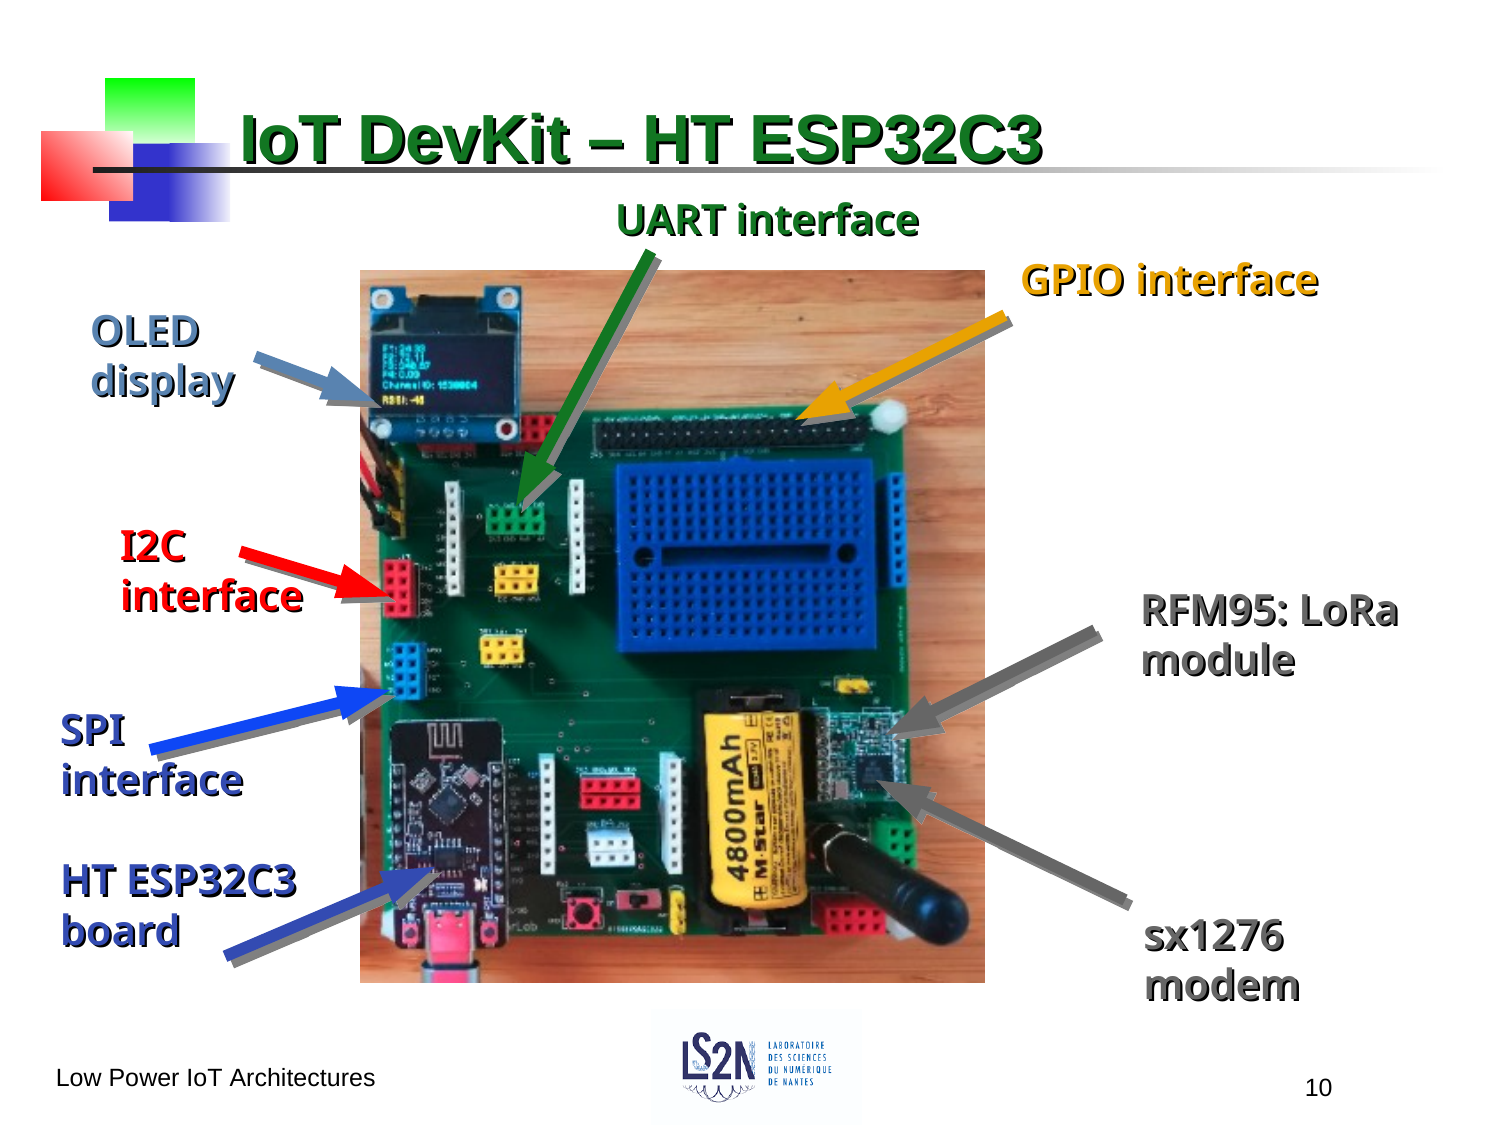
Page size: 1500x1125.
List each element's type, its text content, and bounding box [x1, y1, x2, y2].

picture [651, 1009, 862, 1125]
text_box SPI interface [45, 695, 331, 811]
text_box GPIO interface [1005, 245, 1351, 315]
title IoT DevKit – HT ESP32C3 [146, 86, 1066, 183]
text_box RFM95: LoRa module [1125, 575, 1471, 691]
picture [360, 270, 985, 983]
text_box UART interface [600, 185, 946, 255]
text_box HT ESP32C3 board [45, 845, 331, 970]
text_box sx1276 modem [1128, 900, 1426, 1015]
text_box OLED display [75, 296, 361, 412]
text_box I2C interface [105, 511, 376, 627]
